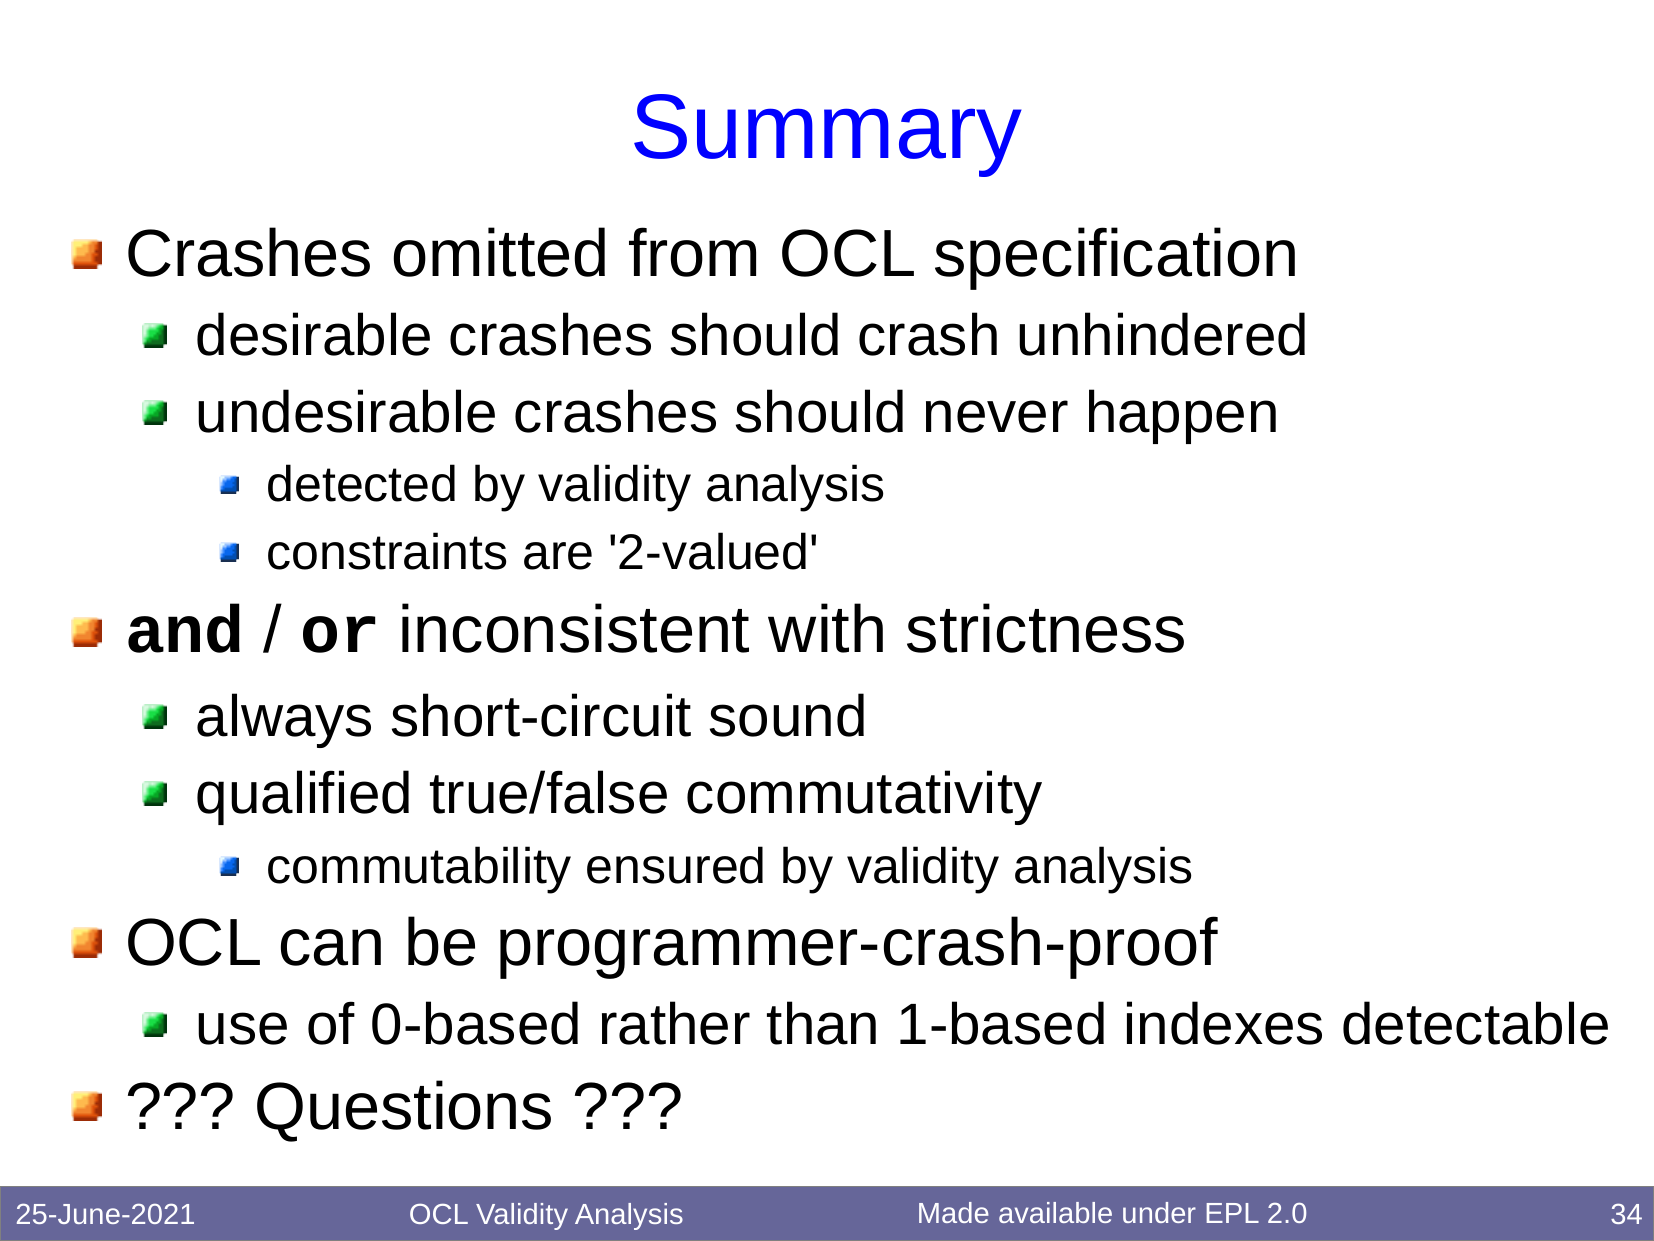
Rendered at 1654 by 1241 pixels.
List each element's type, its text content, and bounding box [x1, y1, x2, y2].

title Summary [82, 49, 1571, 205]
list Crashes omitted from OCL specification desirable crashes should crash unhindered undesirable crashes should never happen detected by validity analysis constraints are '2-valued' and / or inconsistent with strictness always short-circuit sound qualified true/false commutativity commutability ensured by validity analysis OCL can be programmer-crash-proof use of 0-based rather than 1-based indexes detectable ??? Questions ??? [54, 216, 1637, 1186]
